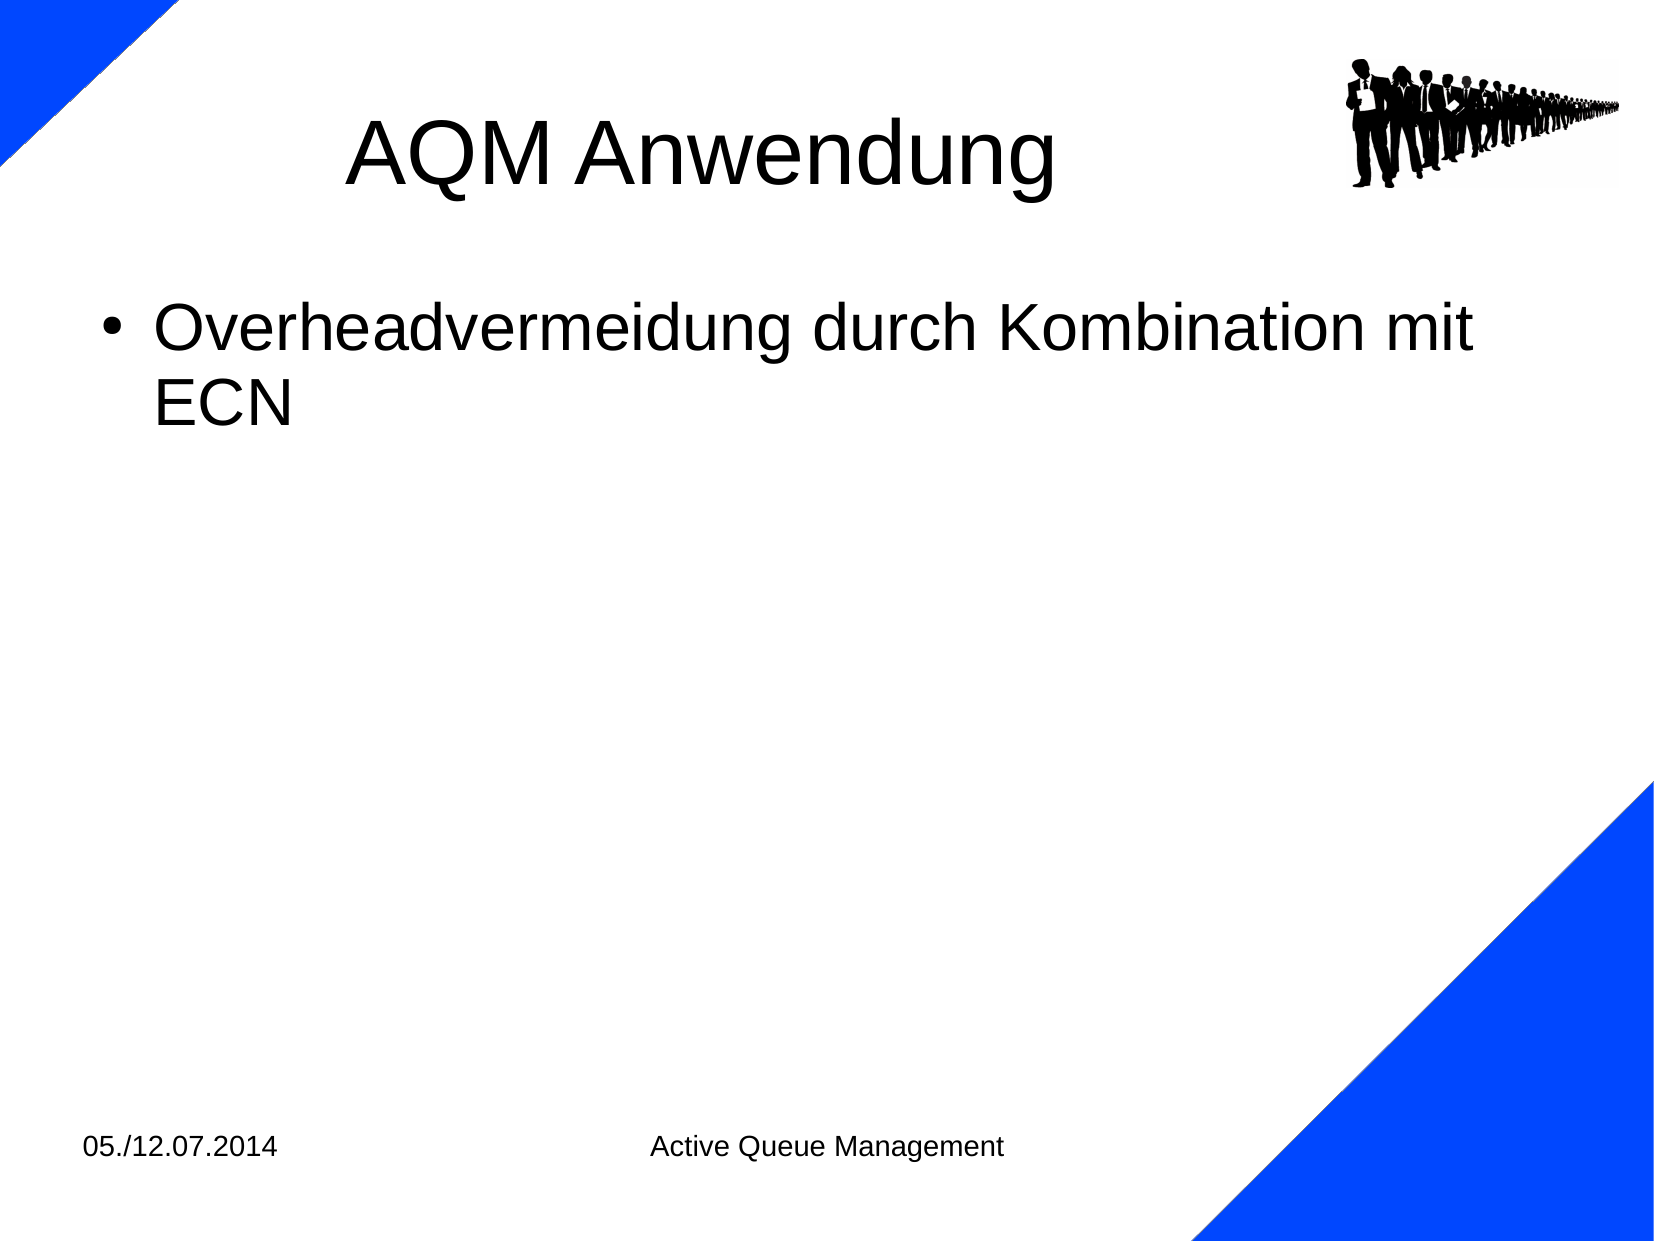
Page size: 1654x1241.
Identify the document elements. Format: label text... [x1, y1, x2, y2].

title AQM Anwendung [82, 49, 1323, 257]
picture [1346, 59, 1619, 188]
list Overheadvermeidung durch Kombination mit ECN [82, 290, 1571, 1010]
